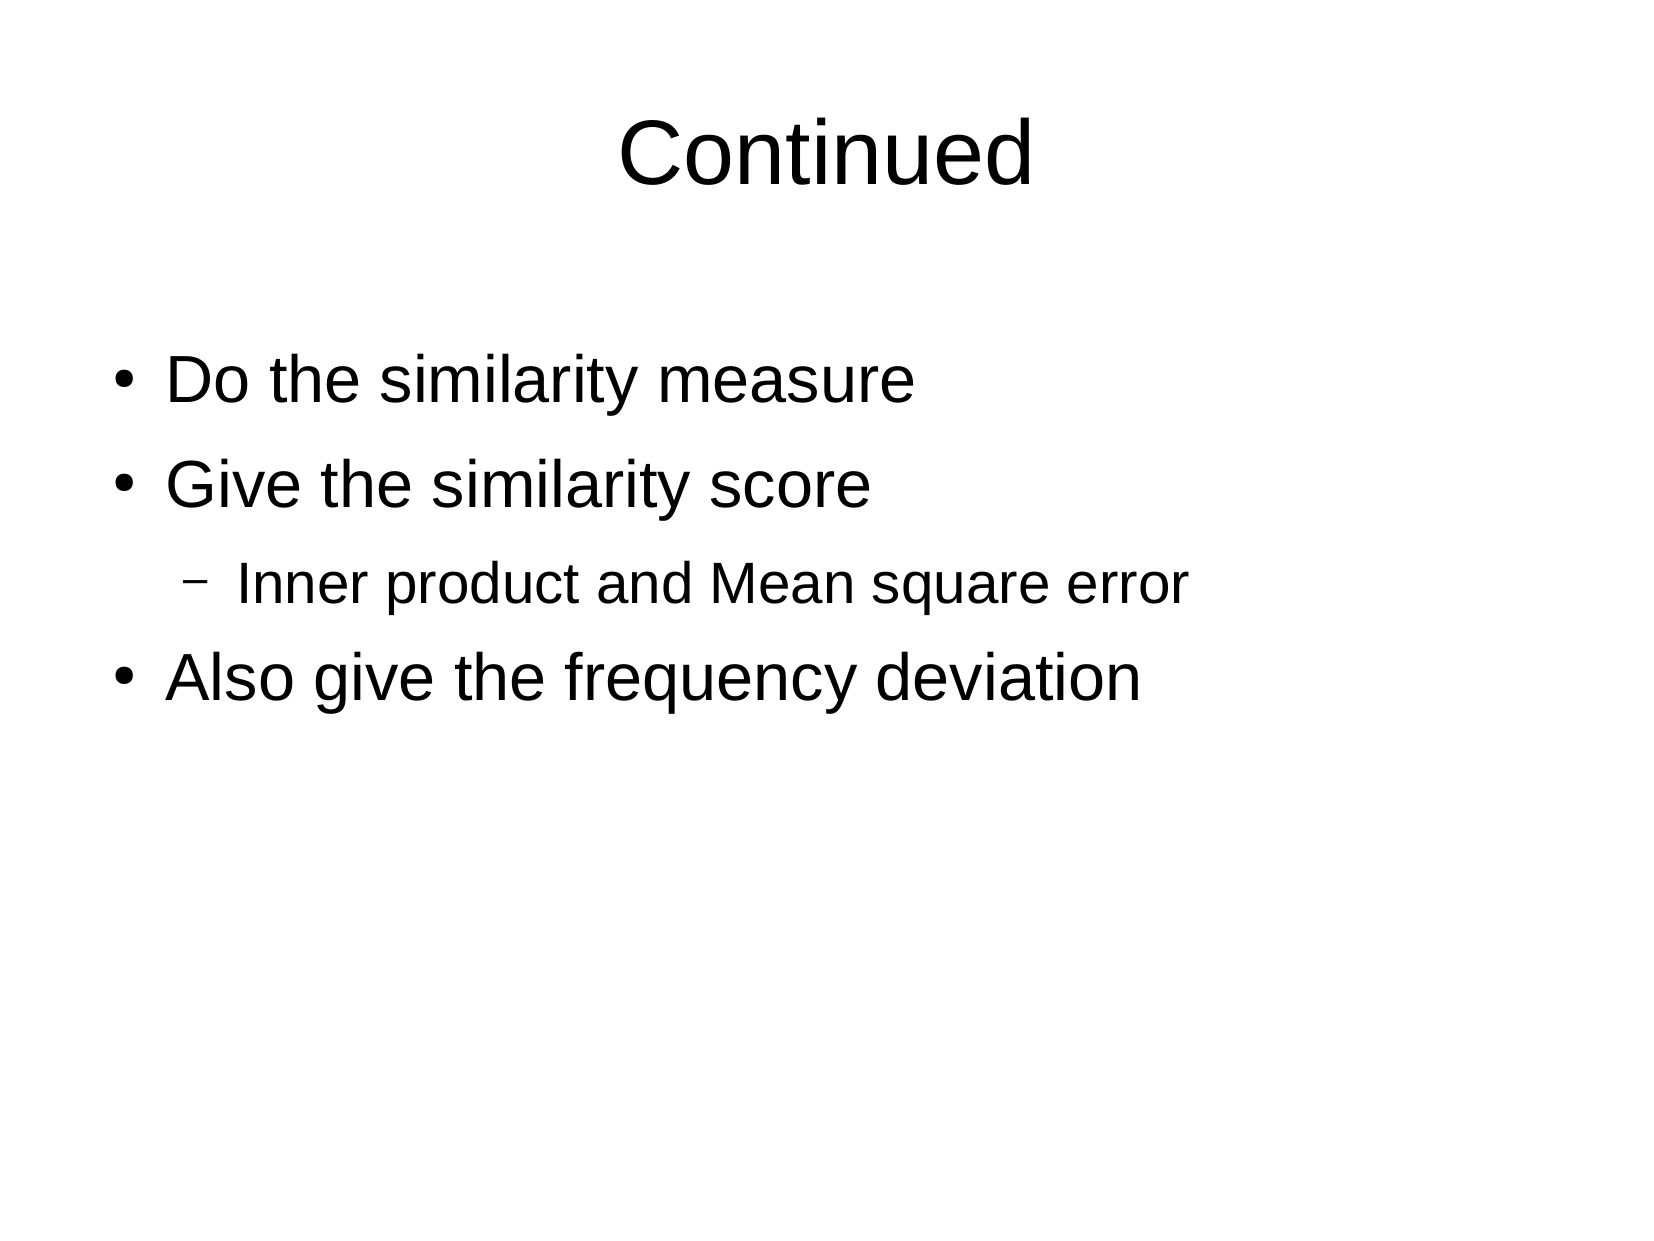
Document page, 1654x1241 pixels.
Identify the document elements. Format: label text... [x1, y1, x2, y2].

list Do the similarity measure Give the similarity score Inner product and Mean square error Also give the frequency deviation [94, 342, 1583, 844]
title Continued [82, 49, 1571, 257]
